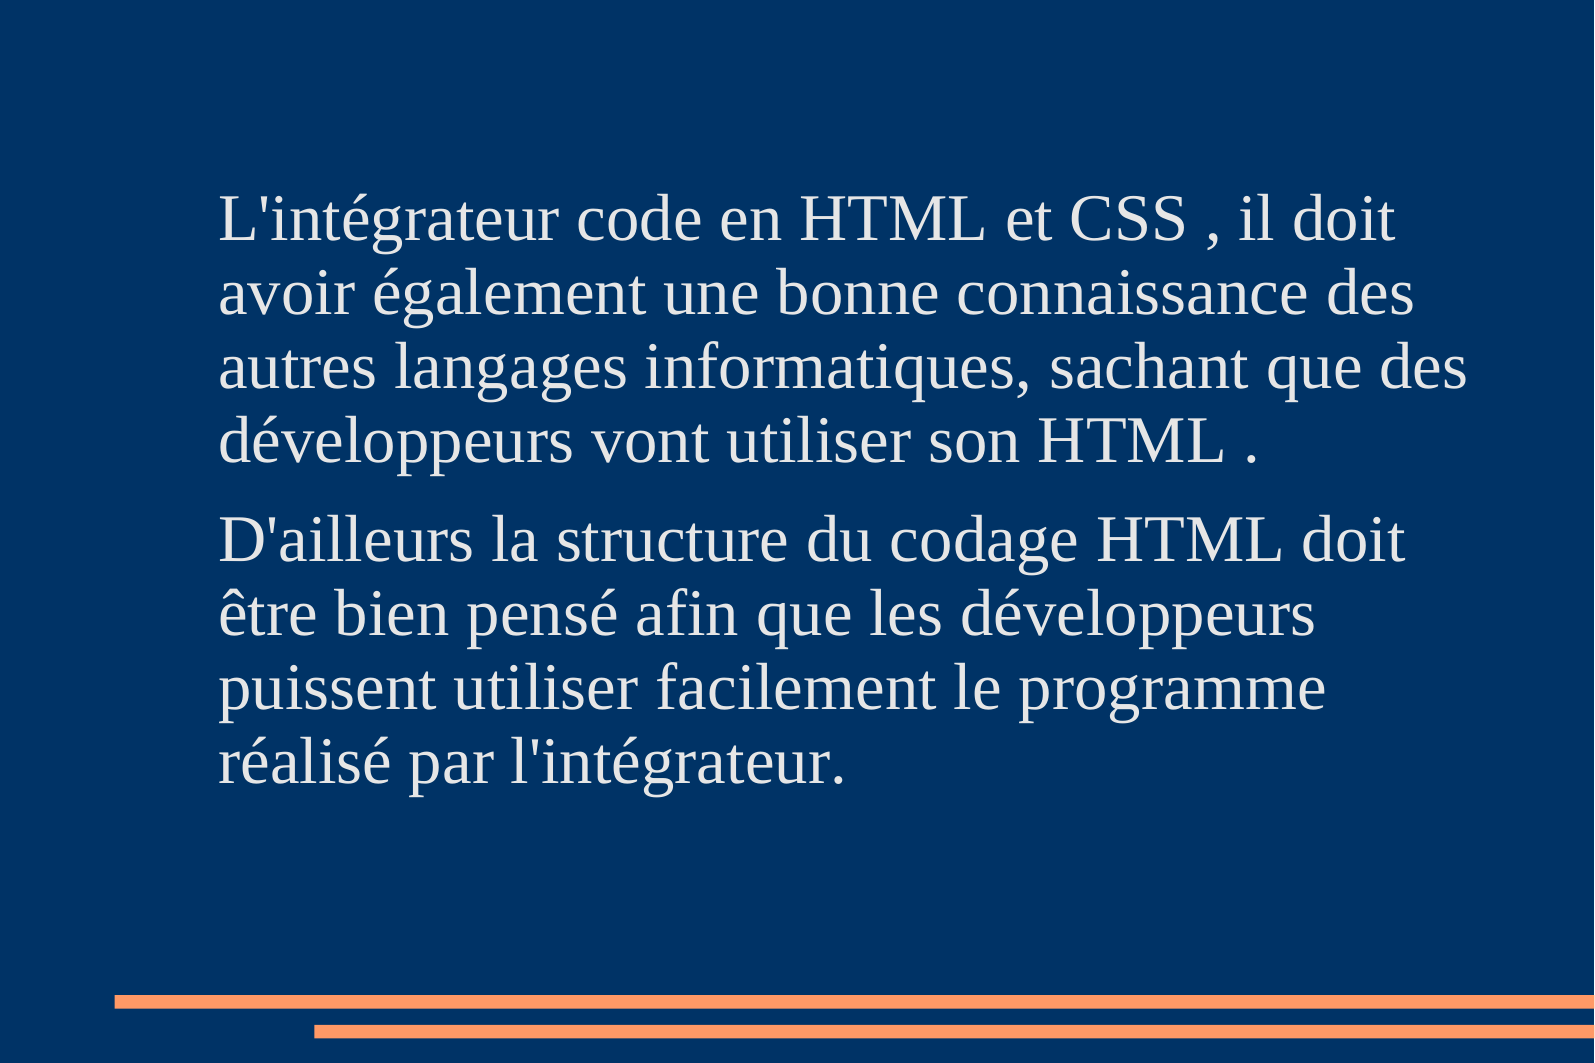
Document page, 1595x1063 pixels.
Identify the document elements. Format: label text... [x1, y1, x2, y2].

list L'intégrateur code en HTML et CSS , il doit avoir également une bonne connaissance des autres langages informatiques, sachant que des développeurs vont utiliser son HTML . D'ailleurs la structure du codage HTML doit être bien pensé afin que les développeurs puissent utiliser facilement le programme réalisé par l'intégrateur. [147, 180, 1479, 851]
